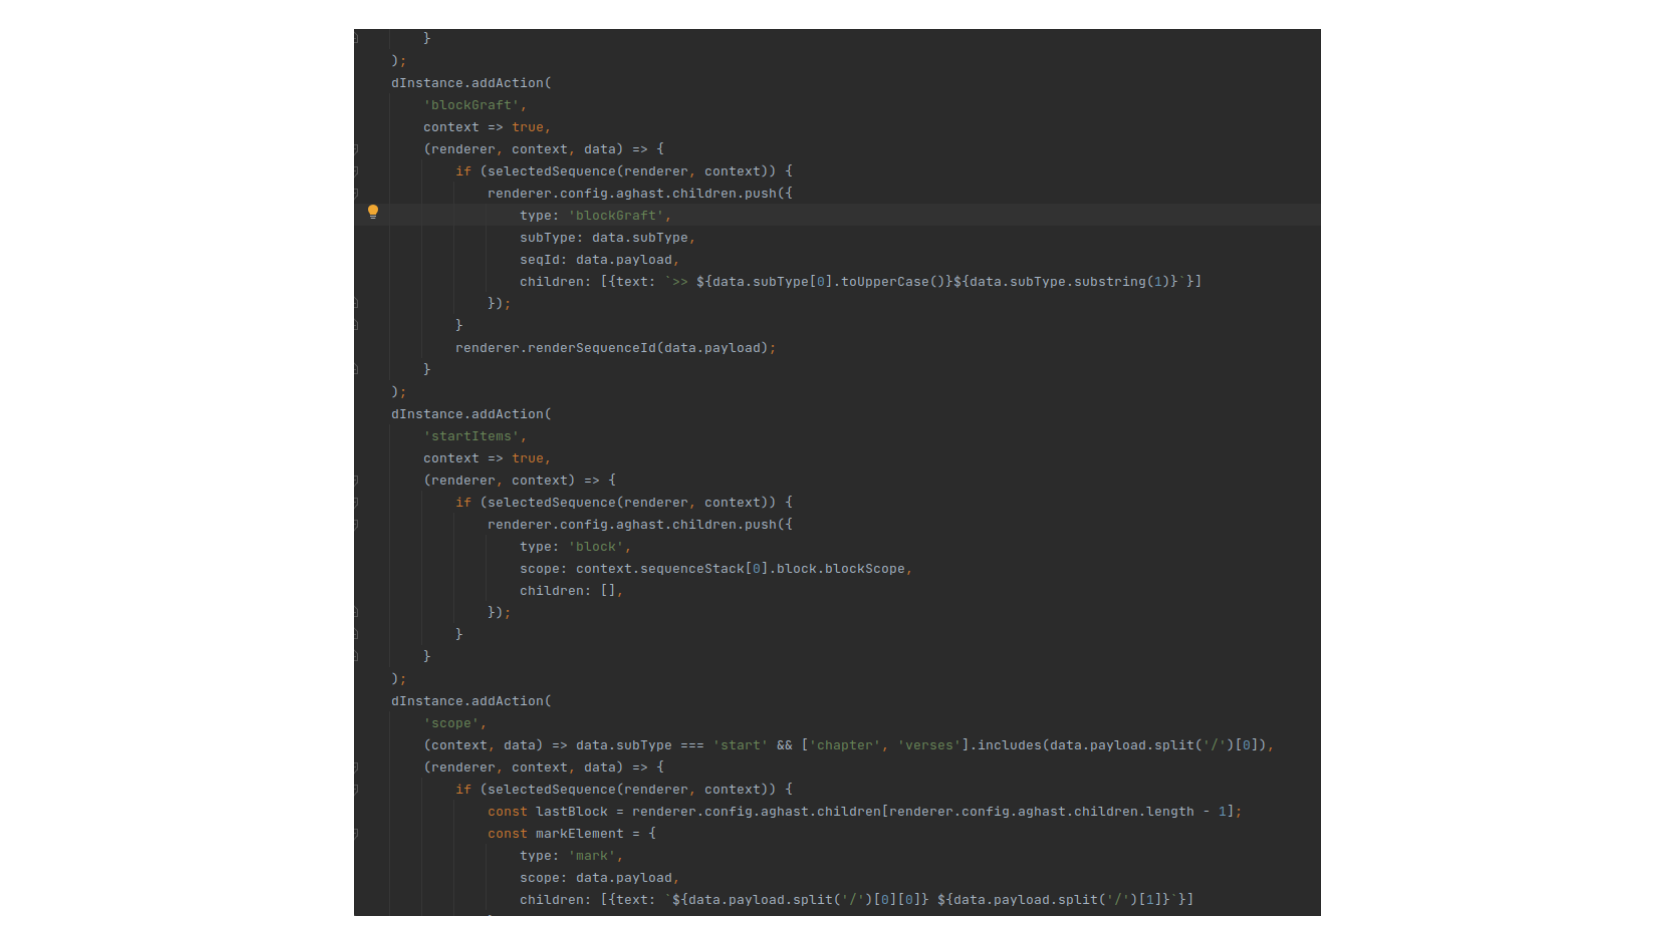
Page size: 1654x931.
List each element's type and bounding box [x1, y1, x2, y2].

picture [354, 29, 1321, 917]
